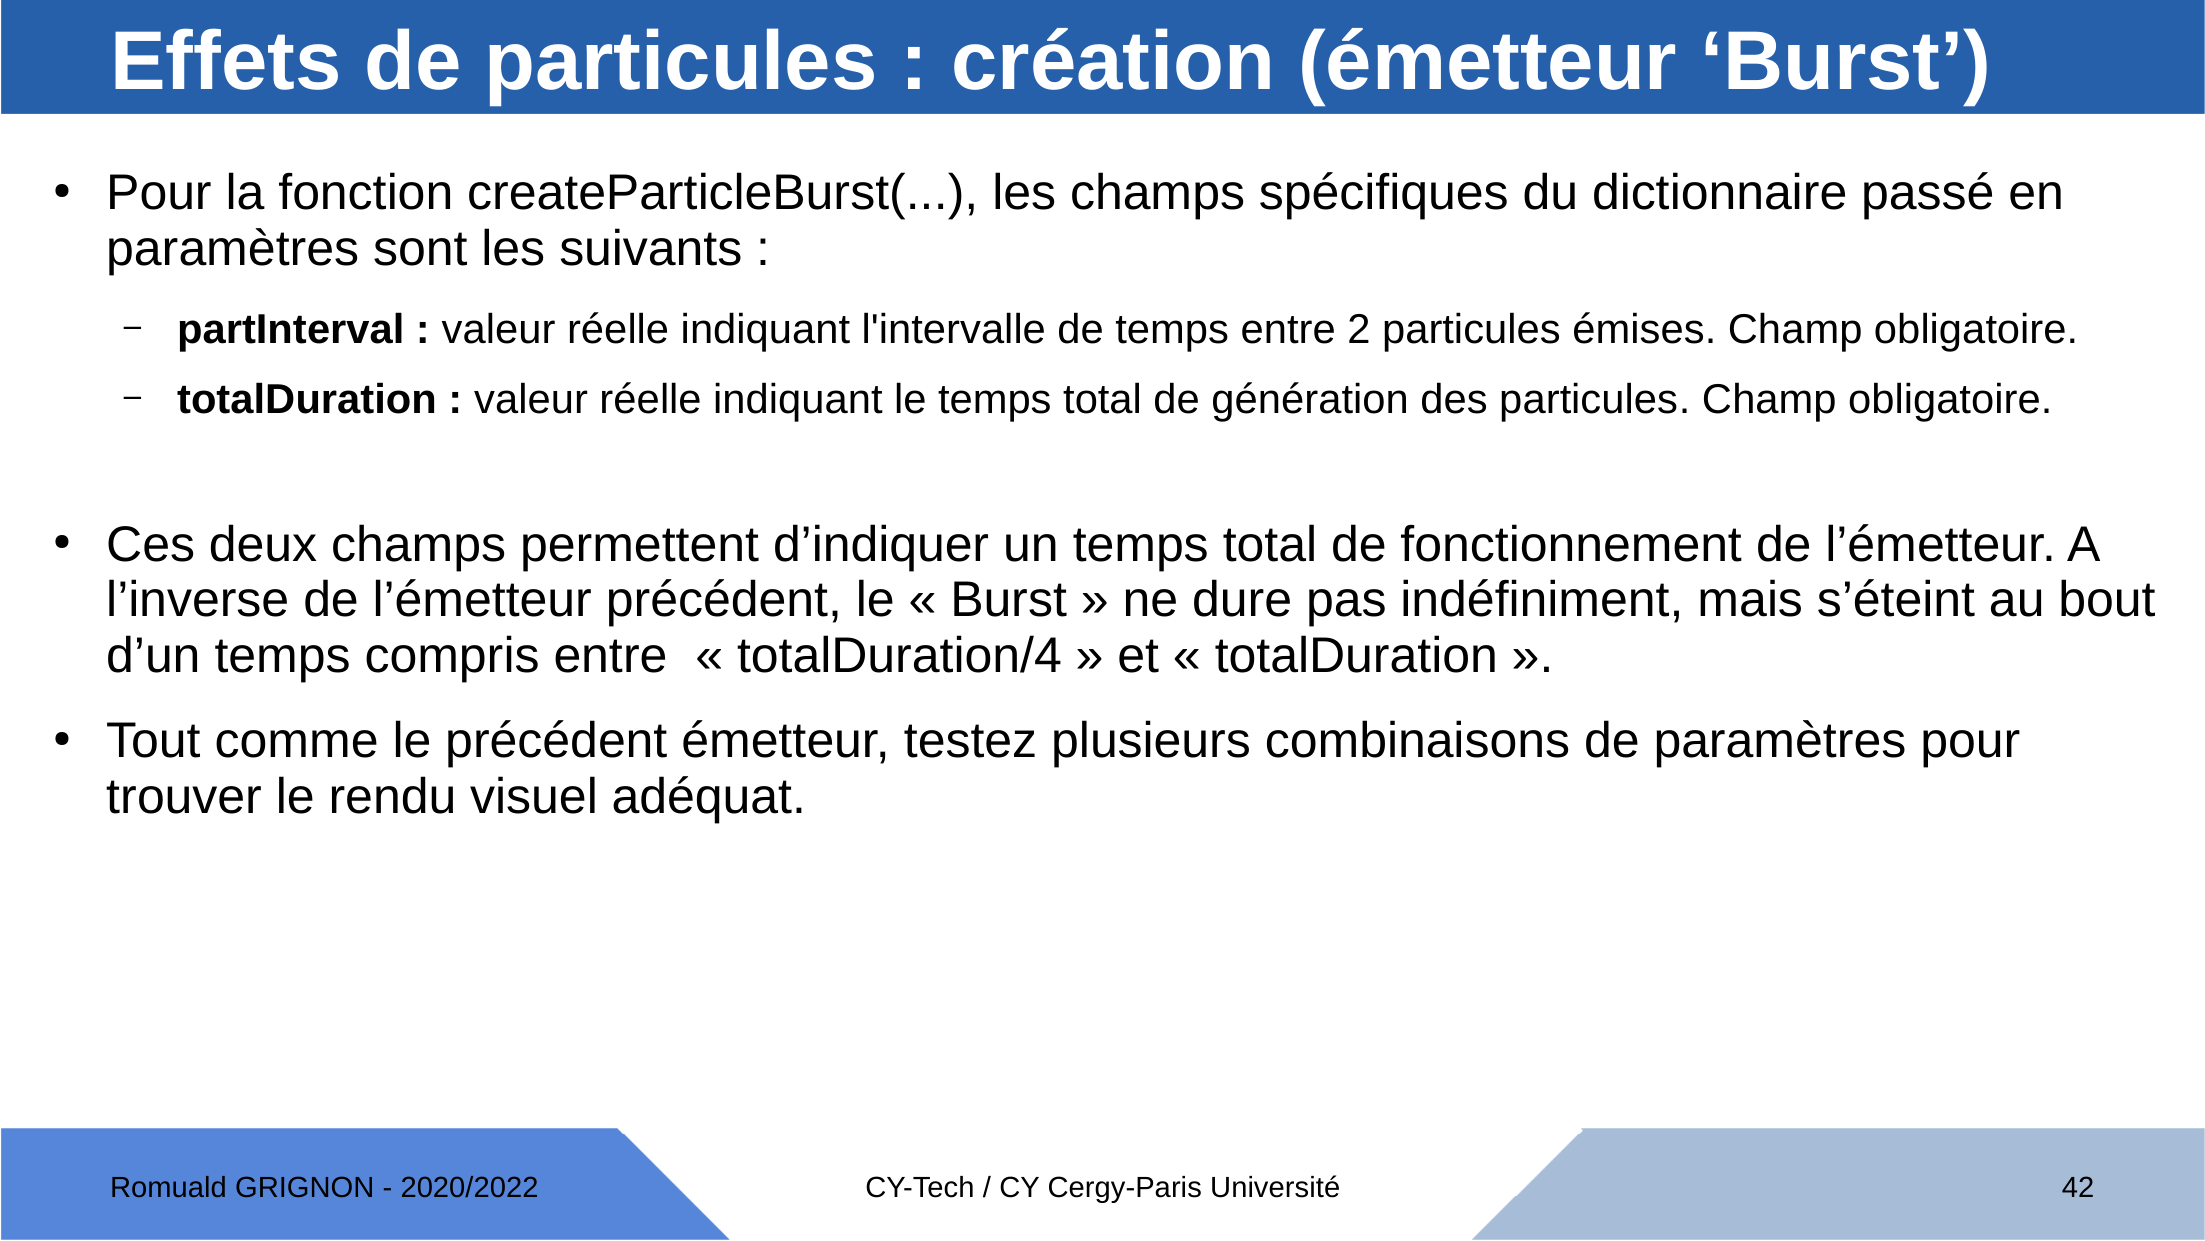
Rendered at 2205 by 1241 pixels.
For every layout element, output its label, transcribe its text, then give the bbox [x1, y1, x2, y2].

list Pour la fonction createParticleBurst(...), les champs spécifiques du dictionnaire passé en paramètres sont les suivants : partInterval : valeur réelle indiquant l'intervalle de temps entre 2 particules émises. Champ obligatoire. totalDuration : valeur réelle indiquant le temps total de génération des particules. Champ obligatoire. Ces deux champs permettent d’indiquer un temps total de fonctionnement de l’émetteur. A l’inverse de l’émetteur précédent, le « Burst » ne dure pas indéfiniment, mais s’éteint au bout d’un temps compris entre « totalDuration/4 » et « totalDuration ». Tout comme le précédent émetteur, testez plusieurs combinaisons de paramètres pour trouver le rendu visuel adéquat. [35, 235, 2186, 971]
picture [0, 0, 2205, 1241]
title Effets de particules : création (émetteur ‘Burst’) [110, 49, 2095, 235]
